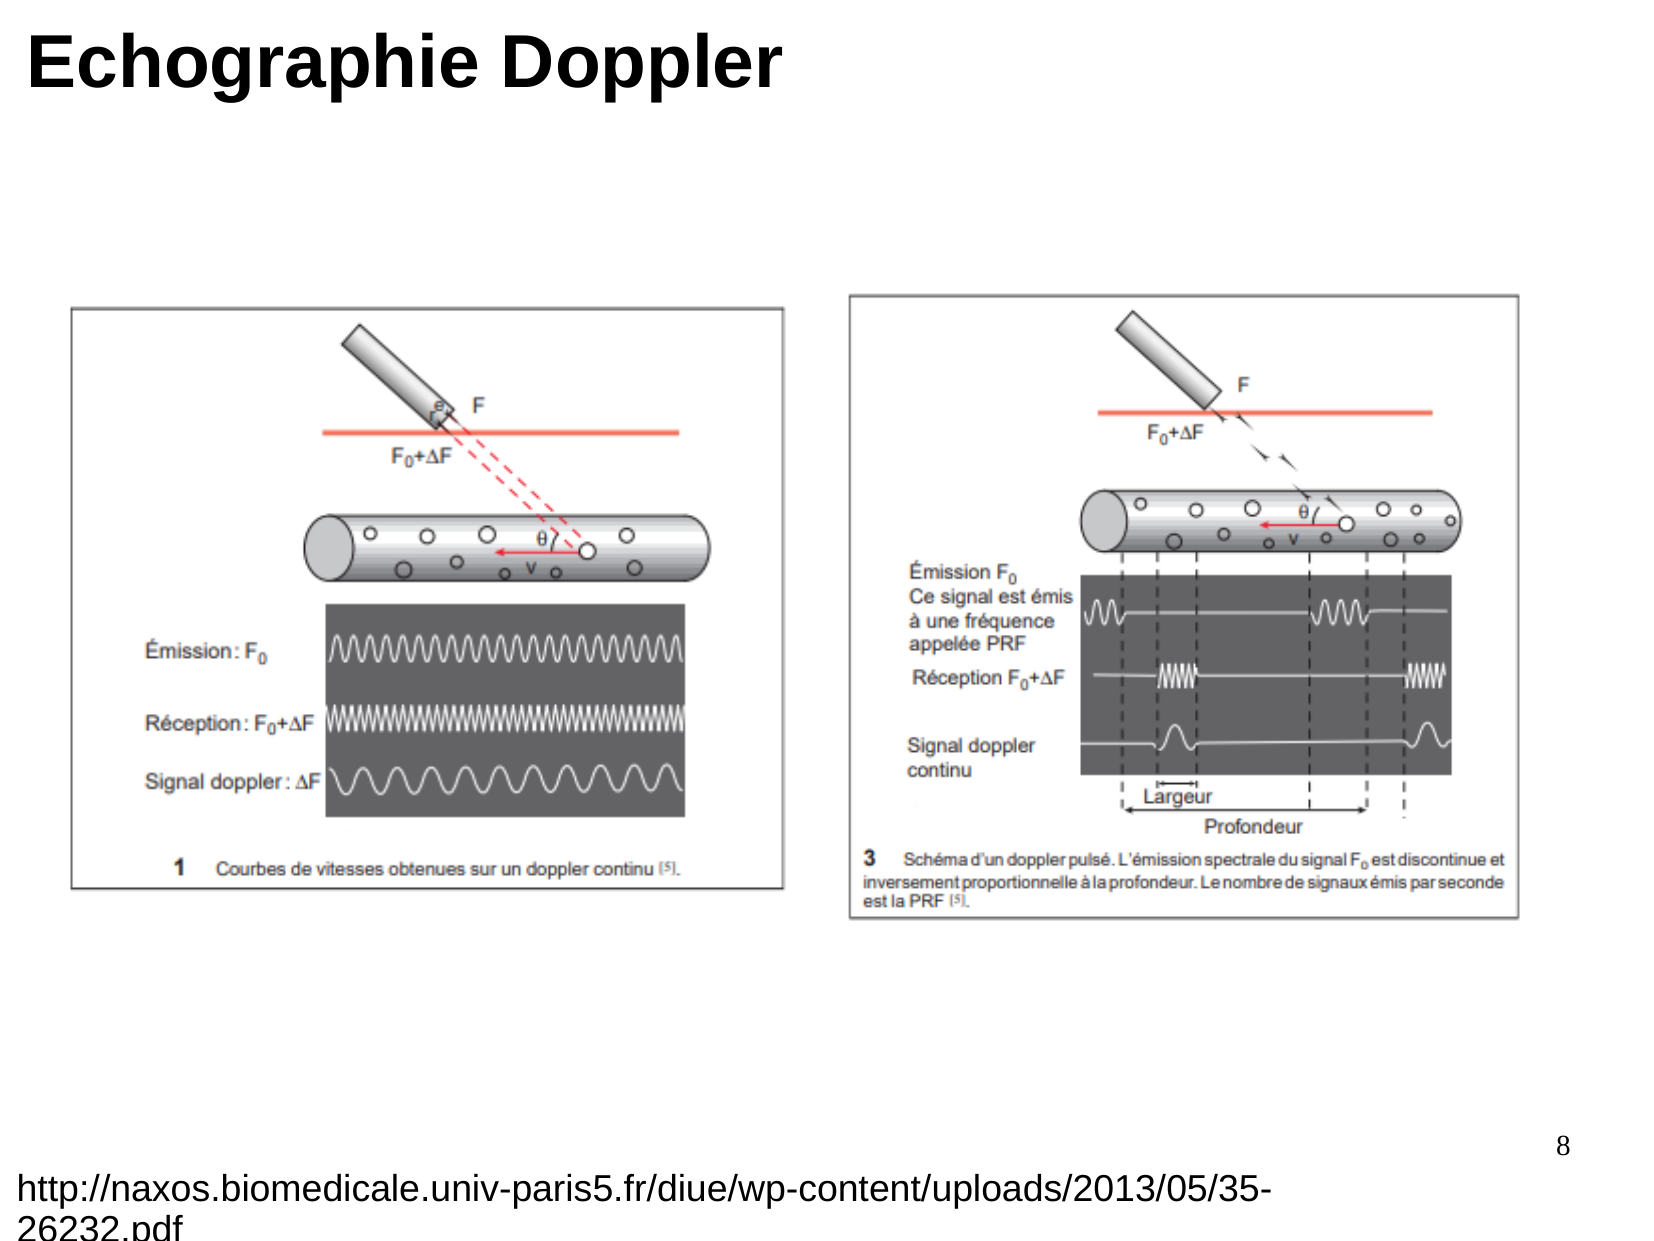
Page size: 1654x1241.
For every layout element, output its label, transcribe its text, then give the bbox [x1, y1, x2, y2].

picture [838, 283, 1535, 934]
picture [55, 299, 804, 898]
text_box Echographie Doppler [11, 12, 1004, 195]
text_box http://naxos.biomedicale.univ-paris5.fr/diue/wp-content/uploads/2013/05/35-26232.pdf [1, 1159, 1453, 1217]
